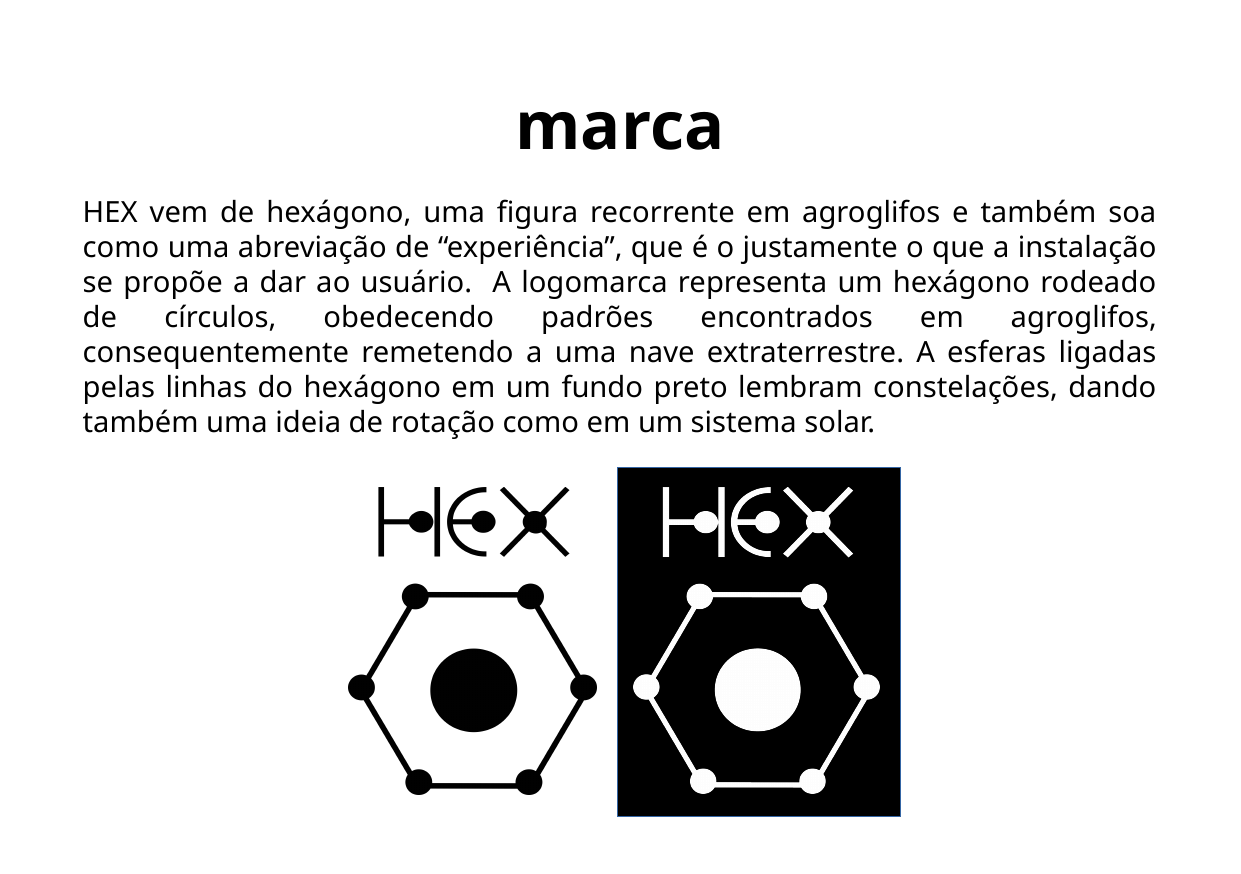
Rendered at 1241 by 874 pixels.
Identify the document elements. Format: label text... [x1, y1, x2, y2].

text_box [617, 467, 901, 817]
picture [633, 487, 880, 794]
text_box HEX vem de hexágono, uma figura recorrente em agroglifos e também soa como uma abreviação de “experiência”, que é o justamente o que a instalação se propõe a dar ao usuário. A logomarca representa um hexágono rodeado de círculos, obedecendo padrões encontrados em agroglifos, consequentemente remetendo a uma nave extraterrestre. A esferas ligadas pelas linhas do hexágono em um fundo preto lembram constelações, dando também uma ideia de rotação como em um sistema solar. [82, 193, 1158, 874]
text_box marca [58, 82, 1181, 163]
picture [348, 487, 597, 795]
